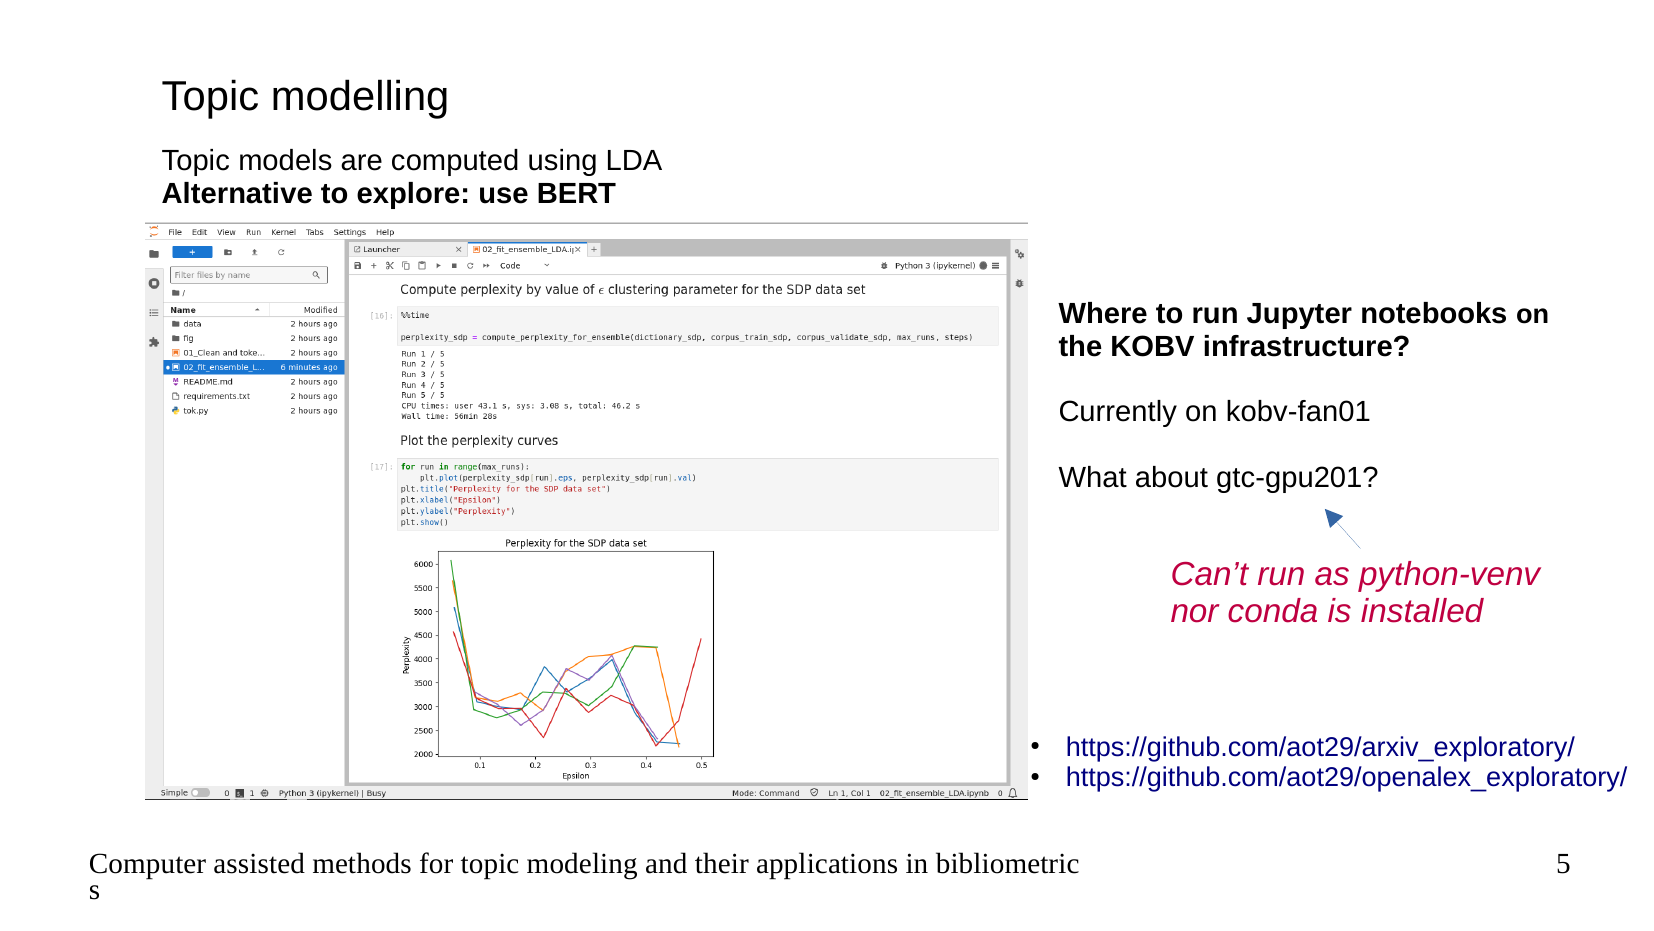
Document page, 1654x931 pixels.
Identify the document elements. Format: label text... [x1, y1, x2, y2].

picture [145, 222, 1028, 800]
text_box Topic modelling Topic models are computed using LDA Alternative to explore: use BERT [146, 65, 679, 218]
text_box Where to run Jupyter notebooks on the KOBV infrastructure? Currently on kobv-fan01 What about gtc-gpu201? [1043, 289, 1606, 509]
text_box Can’t run as python-venv nor conda is installed [1155, 548, 1565, 638]
text_box https://github.com/aot29/arxiv_exploratory/ https://github.com/aot29/openalex_exploratory/ [1015, 724, 1642, 800]
